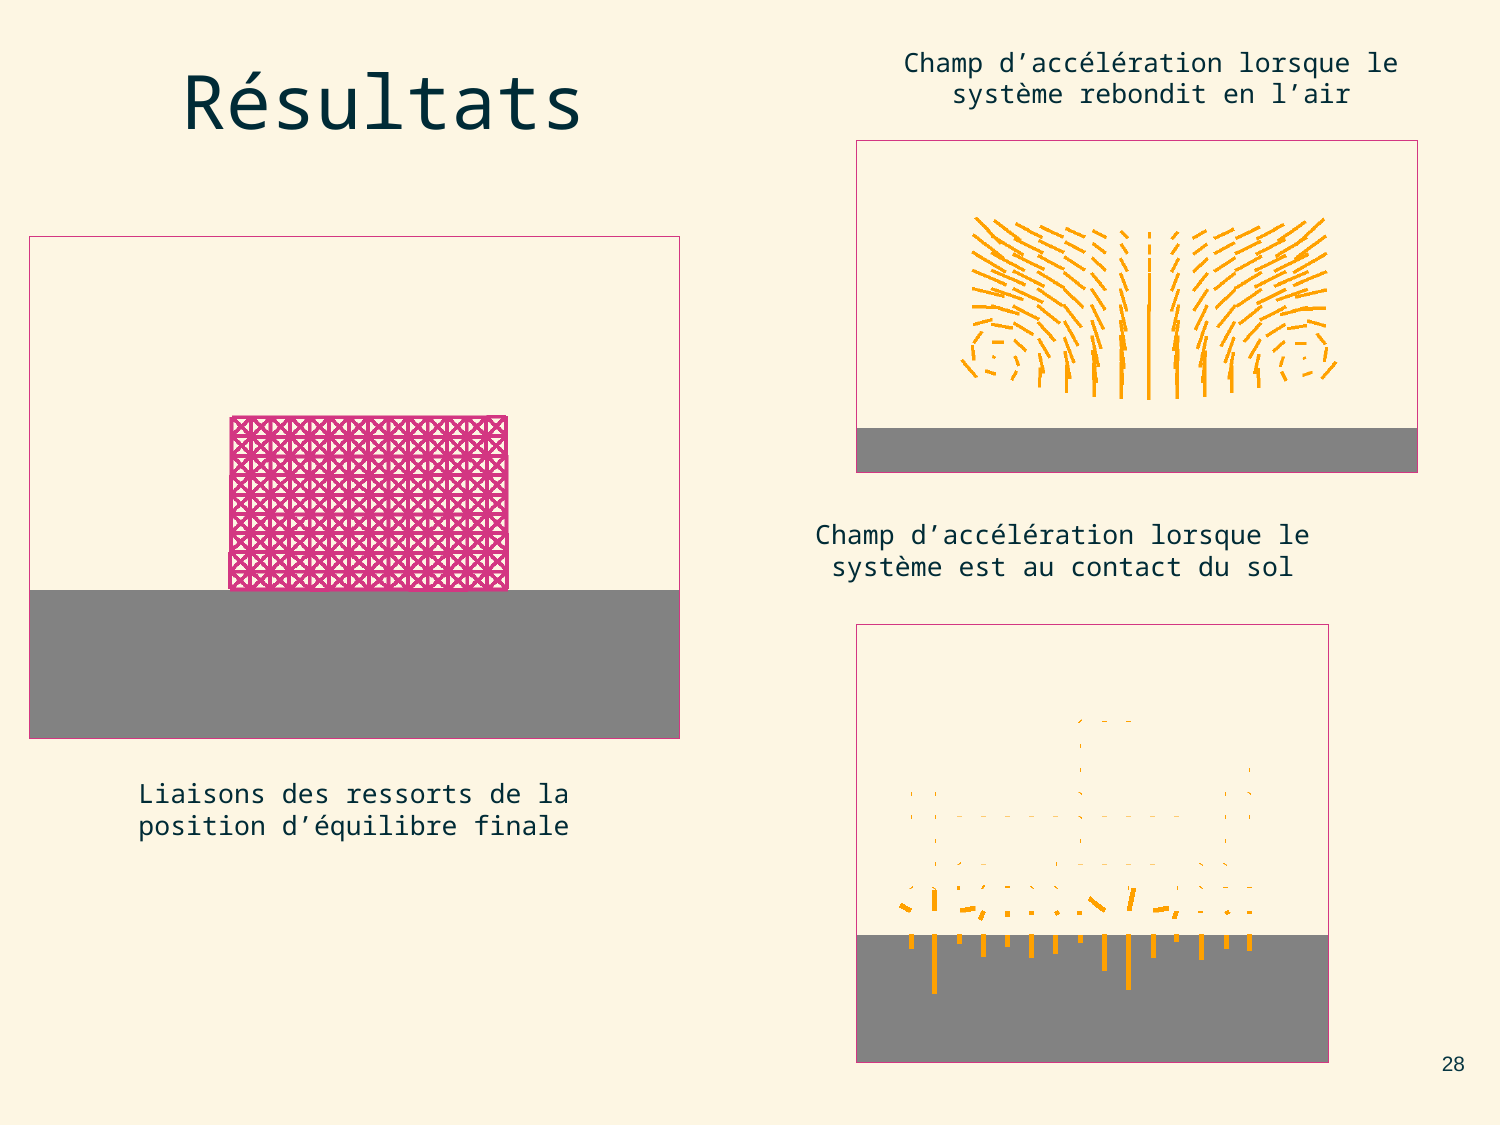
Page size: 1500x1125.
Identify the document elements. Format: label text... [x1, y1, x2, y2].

title Champ d’accélération lorsque le système est au contact du sol [767, 501, 1359, 598]
picture [856, 624, 1329, 1063]
title Résultats [118, 22, 650, 178]
title Liaisons des ressorts de la position d’équilibre finale [59, 760, 650, 857]
picture [29, 236, 680, 739]
picture [856, 140, 1418, 473]
slide_number <numéro> [1389, 1019, 1480, 1106]
title Champ d’accélération lorsque le système rebondit en l’air [856, 29, 1447, 126]
